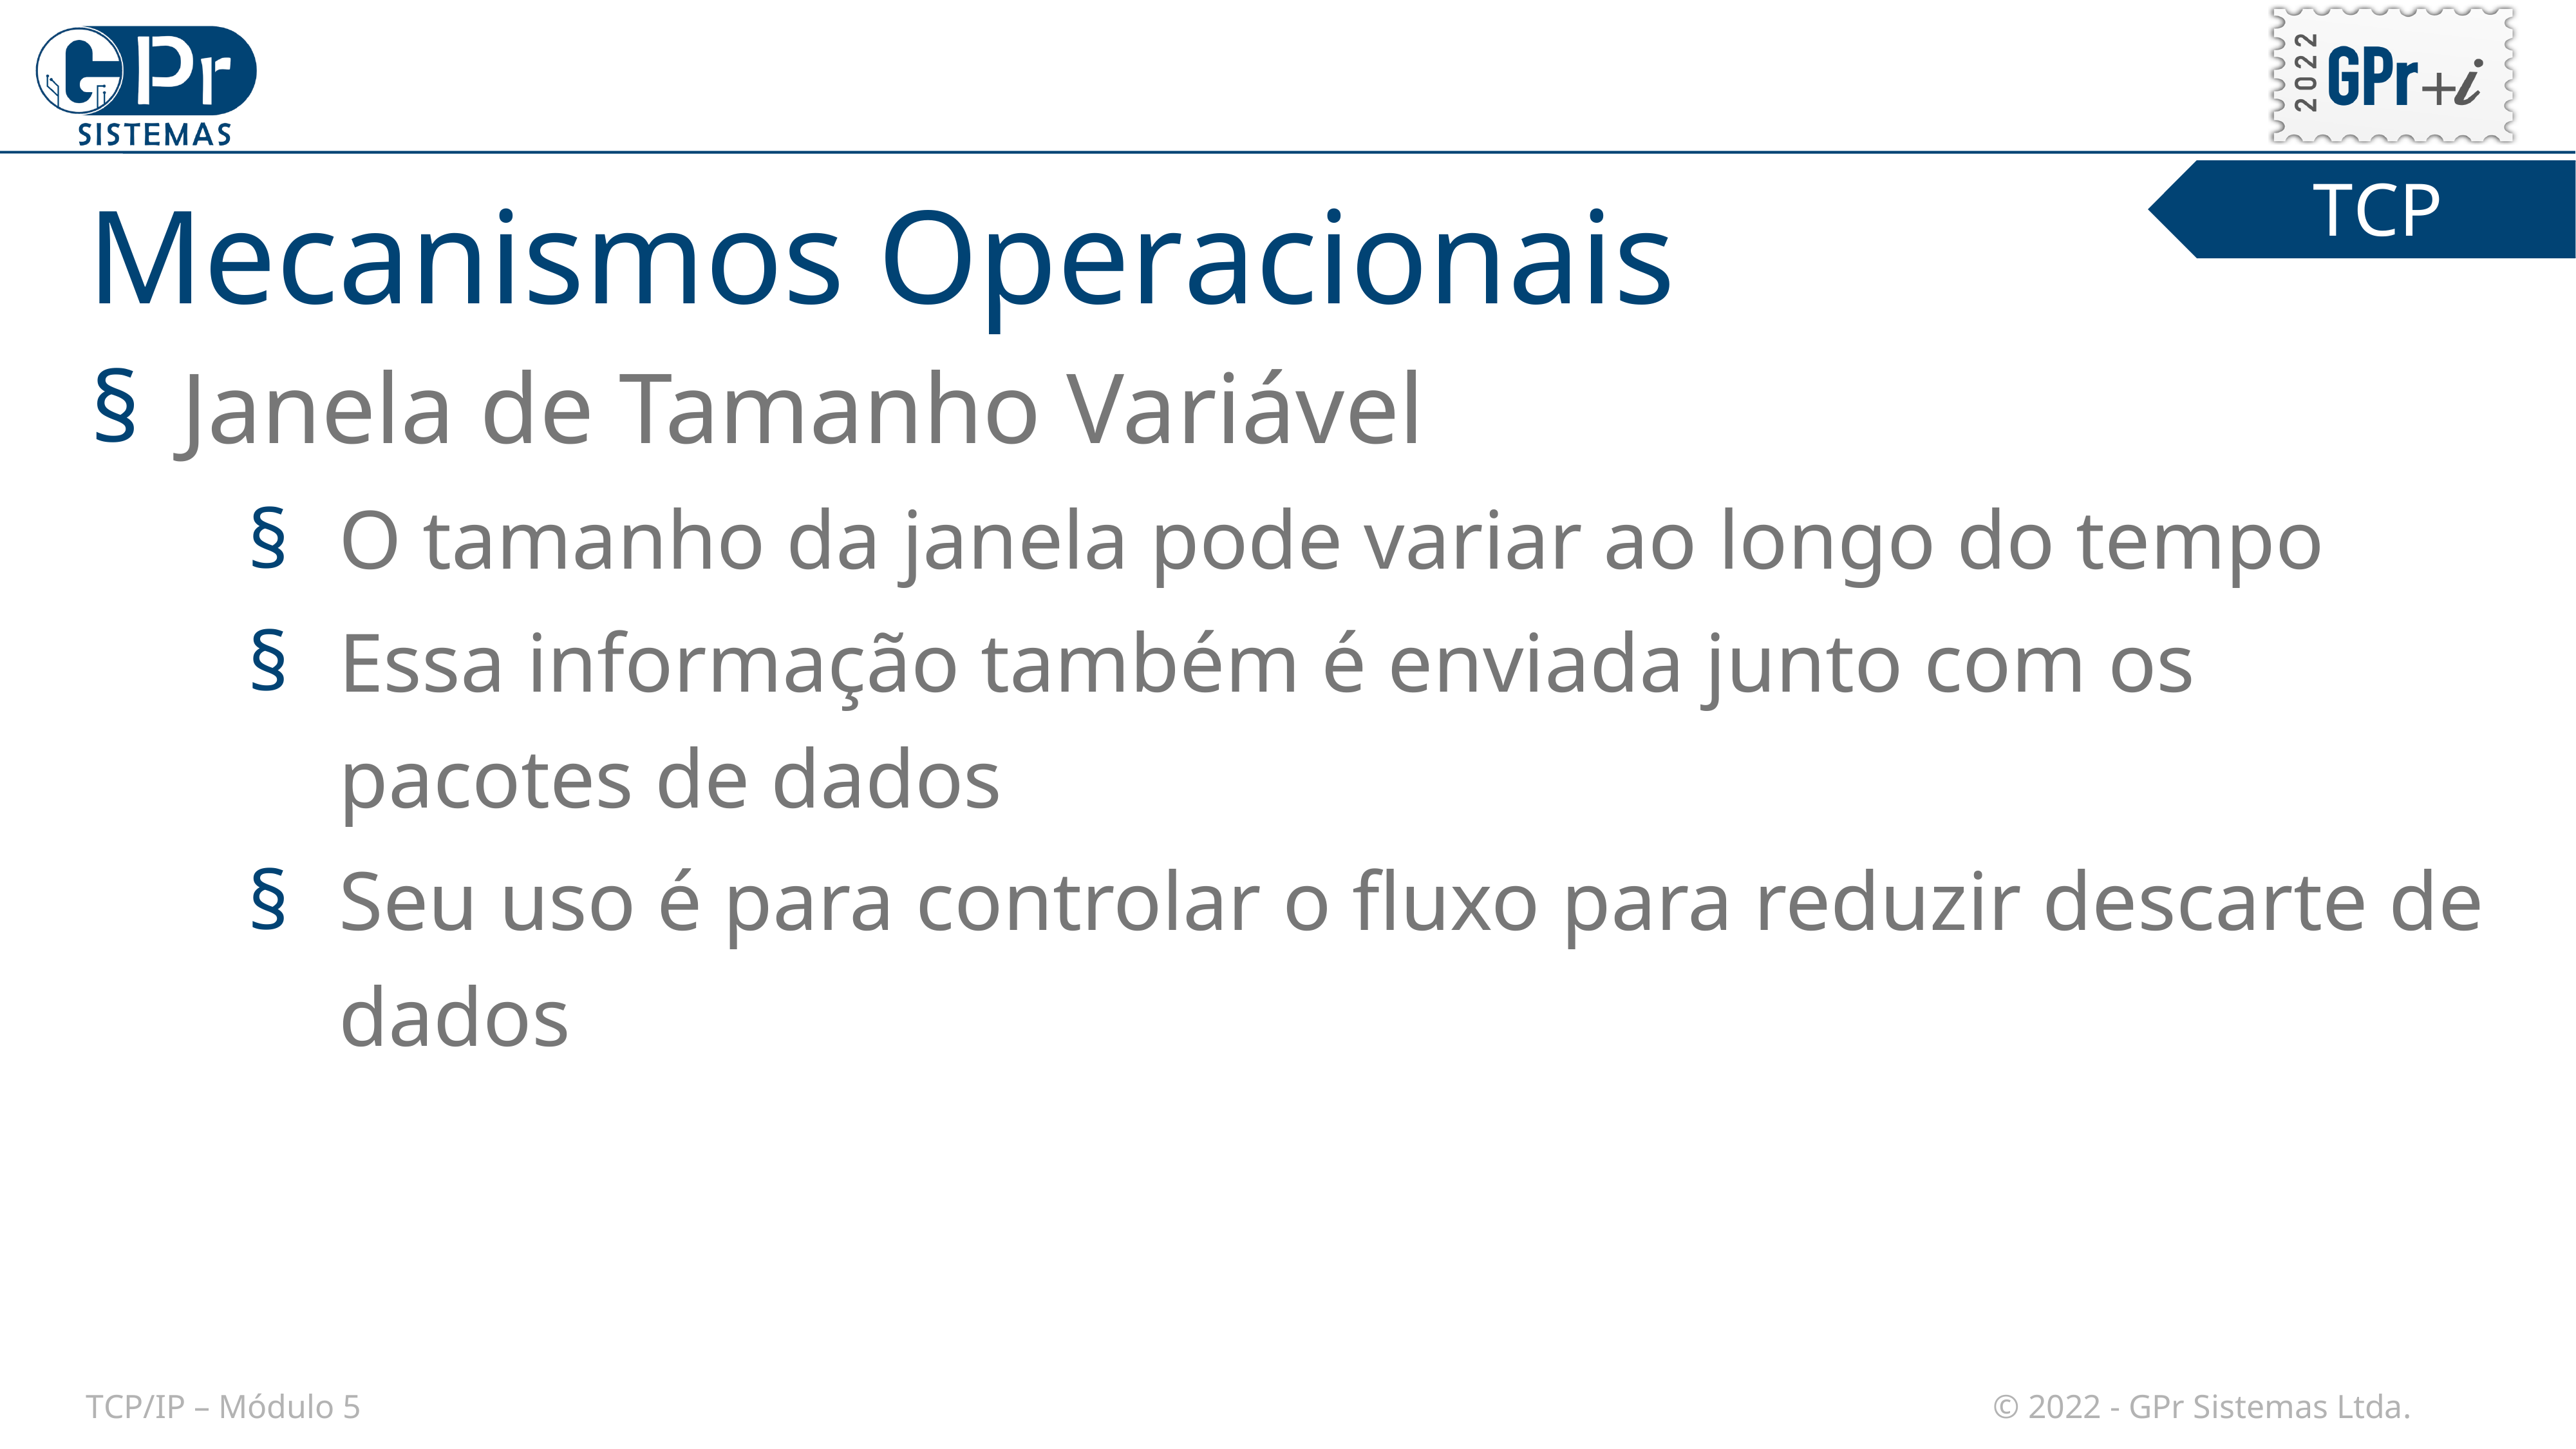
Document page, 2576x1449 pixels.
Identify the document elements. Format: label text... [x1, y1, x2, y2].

picture [2268, 4, 2519, 145]
text_box TCP [2219, 157, 2537, 256]
text_box [2148, 160, 2576, 258]
picture [34, 26, 257, 147]
list Janela de Tamanho Variável O tamanho da janela pode variar ao longo do tempo Essa informação também é enviada junto com os pacotes de dados Seu uso é para controlar o fluxo para reduzir descarte de dados [80, 319, 2496, 1382]
list Mecanismos Operacionais [81, 169, 2496, 343]
